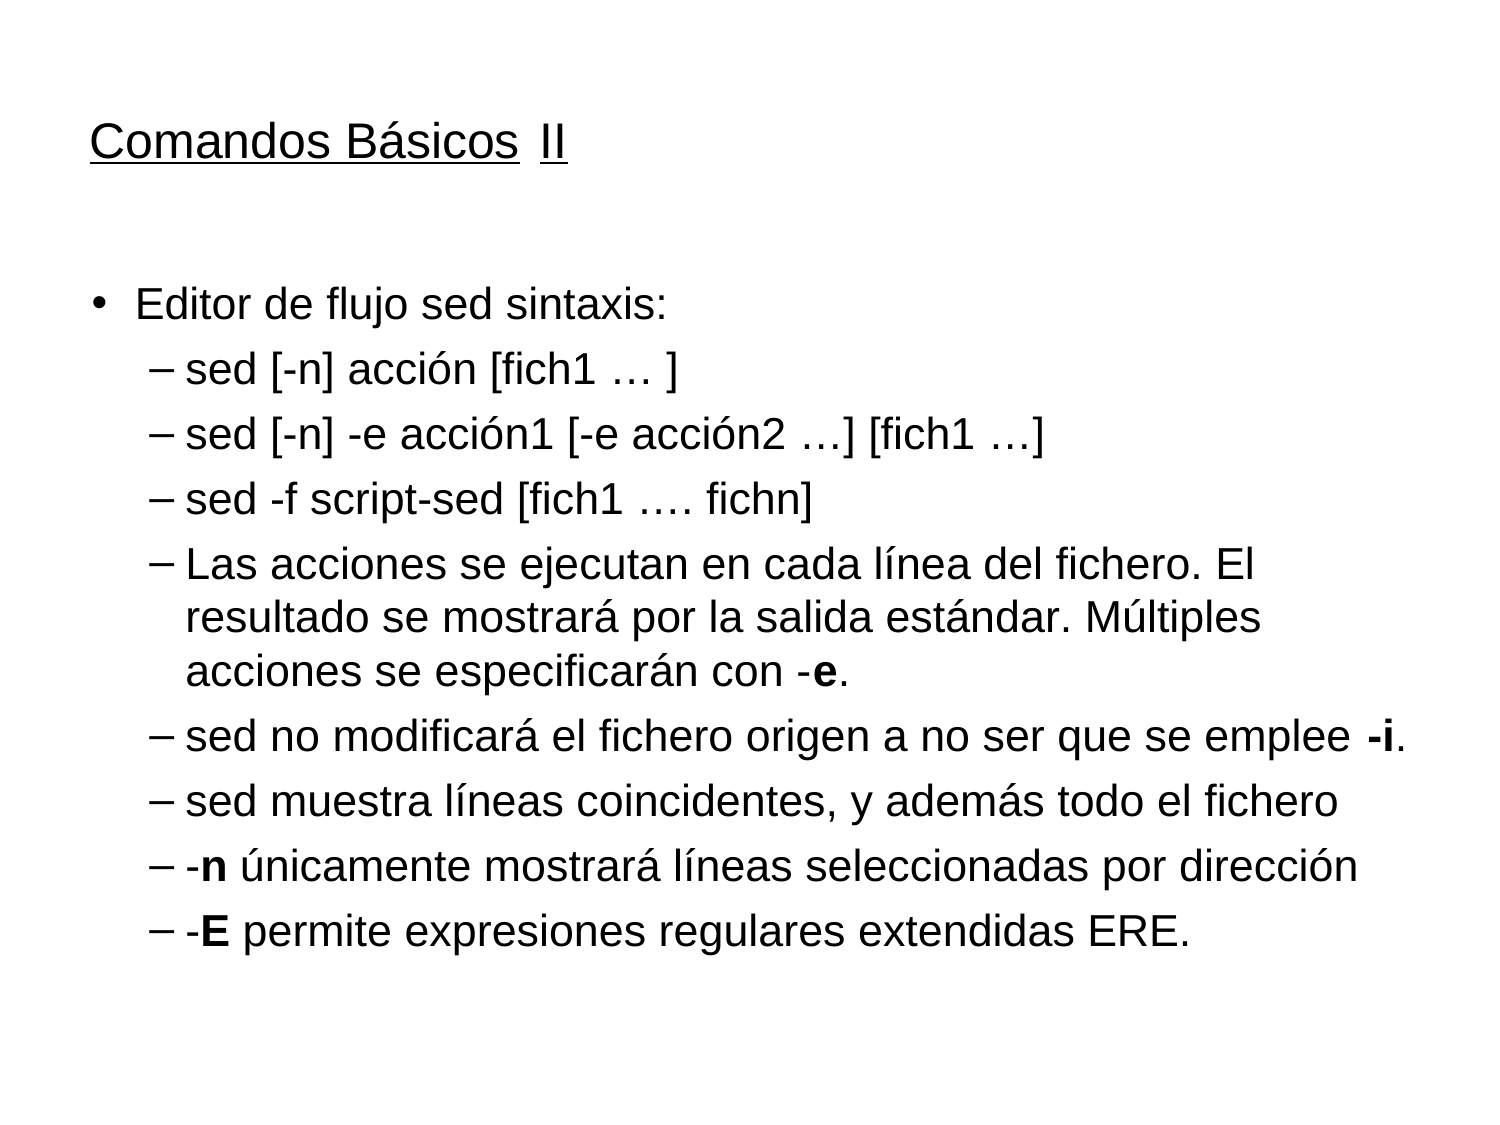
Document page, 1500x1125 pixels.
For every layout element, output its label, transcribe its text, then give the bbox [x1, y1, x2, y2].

list Editor de flujo sed sintaxis: sed [-n] acción [fich1 … ] sed [-n] -e acción1 [-e acción2 …] [fich1 …] sed -f script-sed [fich1 …. fichn] Las acciones se ejecutan en cada línea del fichero. El resultado se mostrará por la salida estándar. Múltiples acciones se especificarán con -e. sed no modificará el fichero origen a no ser que se emplee -i. sed muestra líneas coincidentes, y además todo el fichero -n únicamente mostrará líneas seleccionadas por dirección -E permite expresiones regulares extendidas ERE. [76, 267, 1427, 1010]
title Comandos Básicos II [75, 45, 1426, 233]
